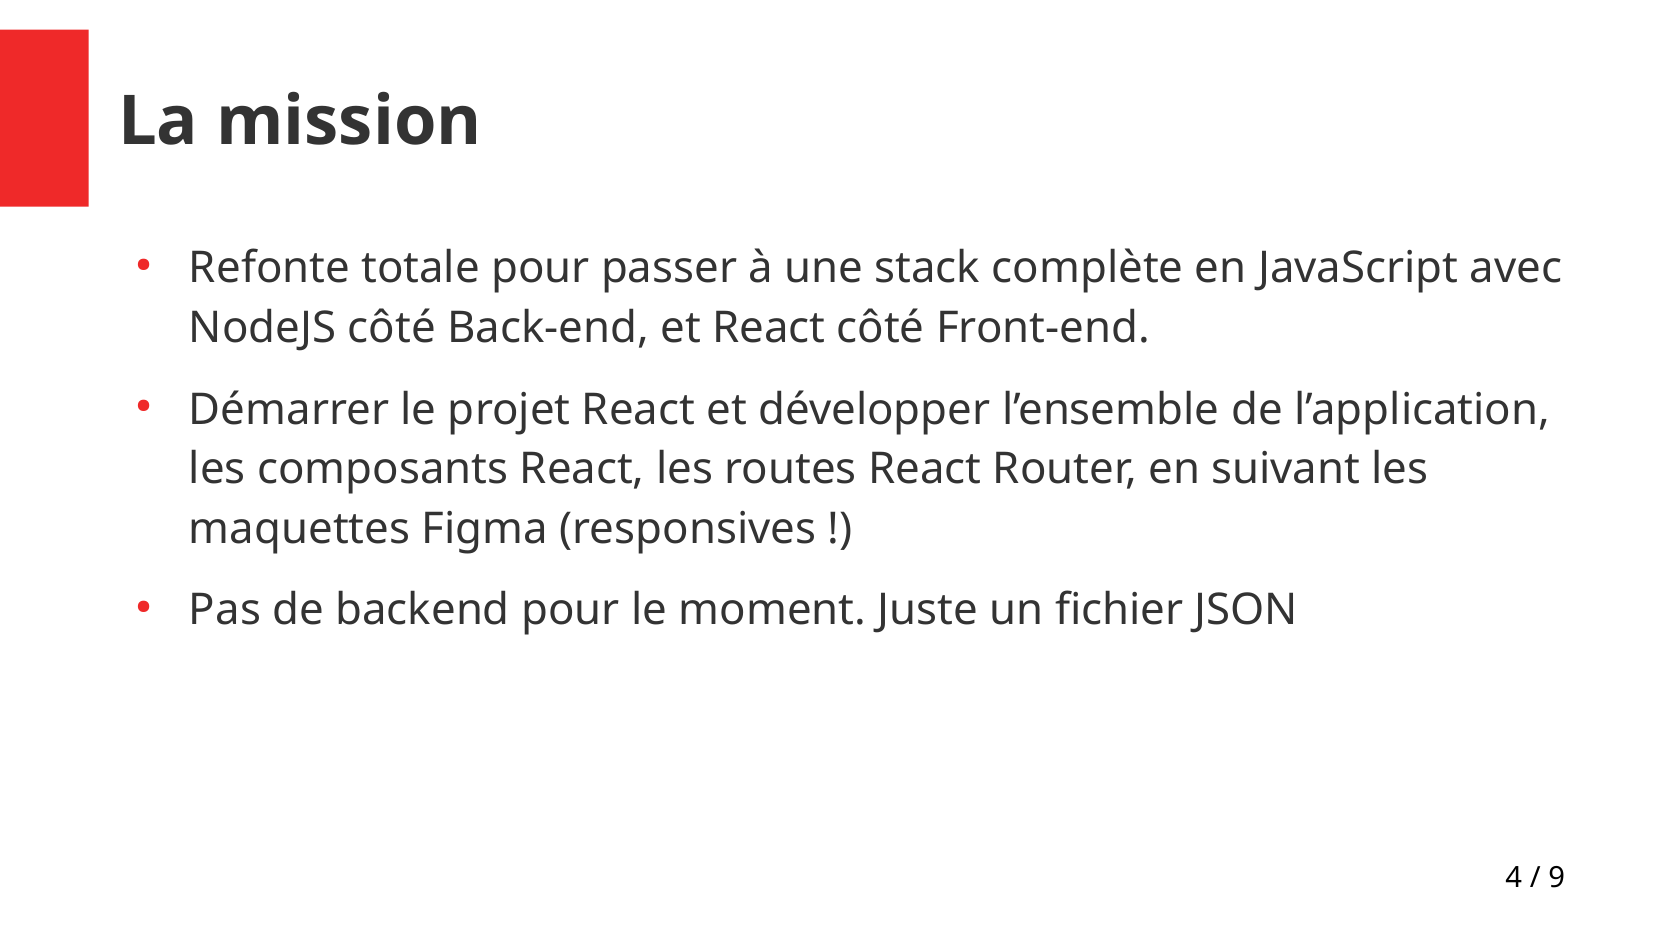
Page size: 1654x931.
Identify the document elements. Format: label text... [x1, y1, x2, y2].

title La mission [118, 29, 1595, 207]
list Refonte totale pour passer à une stack complète en JavaScript avec NodeJS côté Back-end, et React côté Front-end. Démarrer le projet React et développer l’ensemble de l’application, les composants React, les routes React Router, en suivant les maquettes Figma (responsives !) Pas de backend pour le moment. Juste un fichier JSON [118, 236, 1595, 798]
